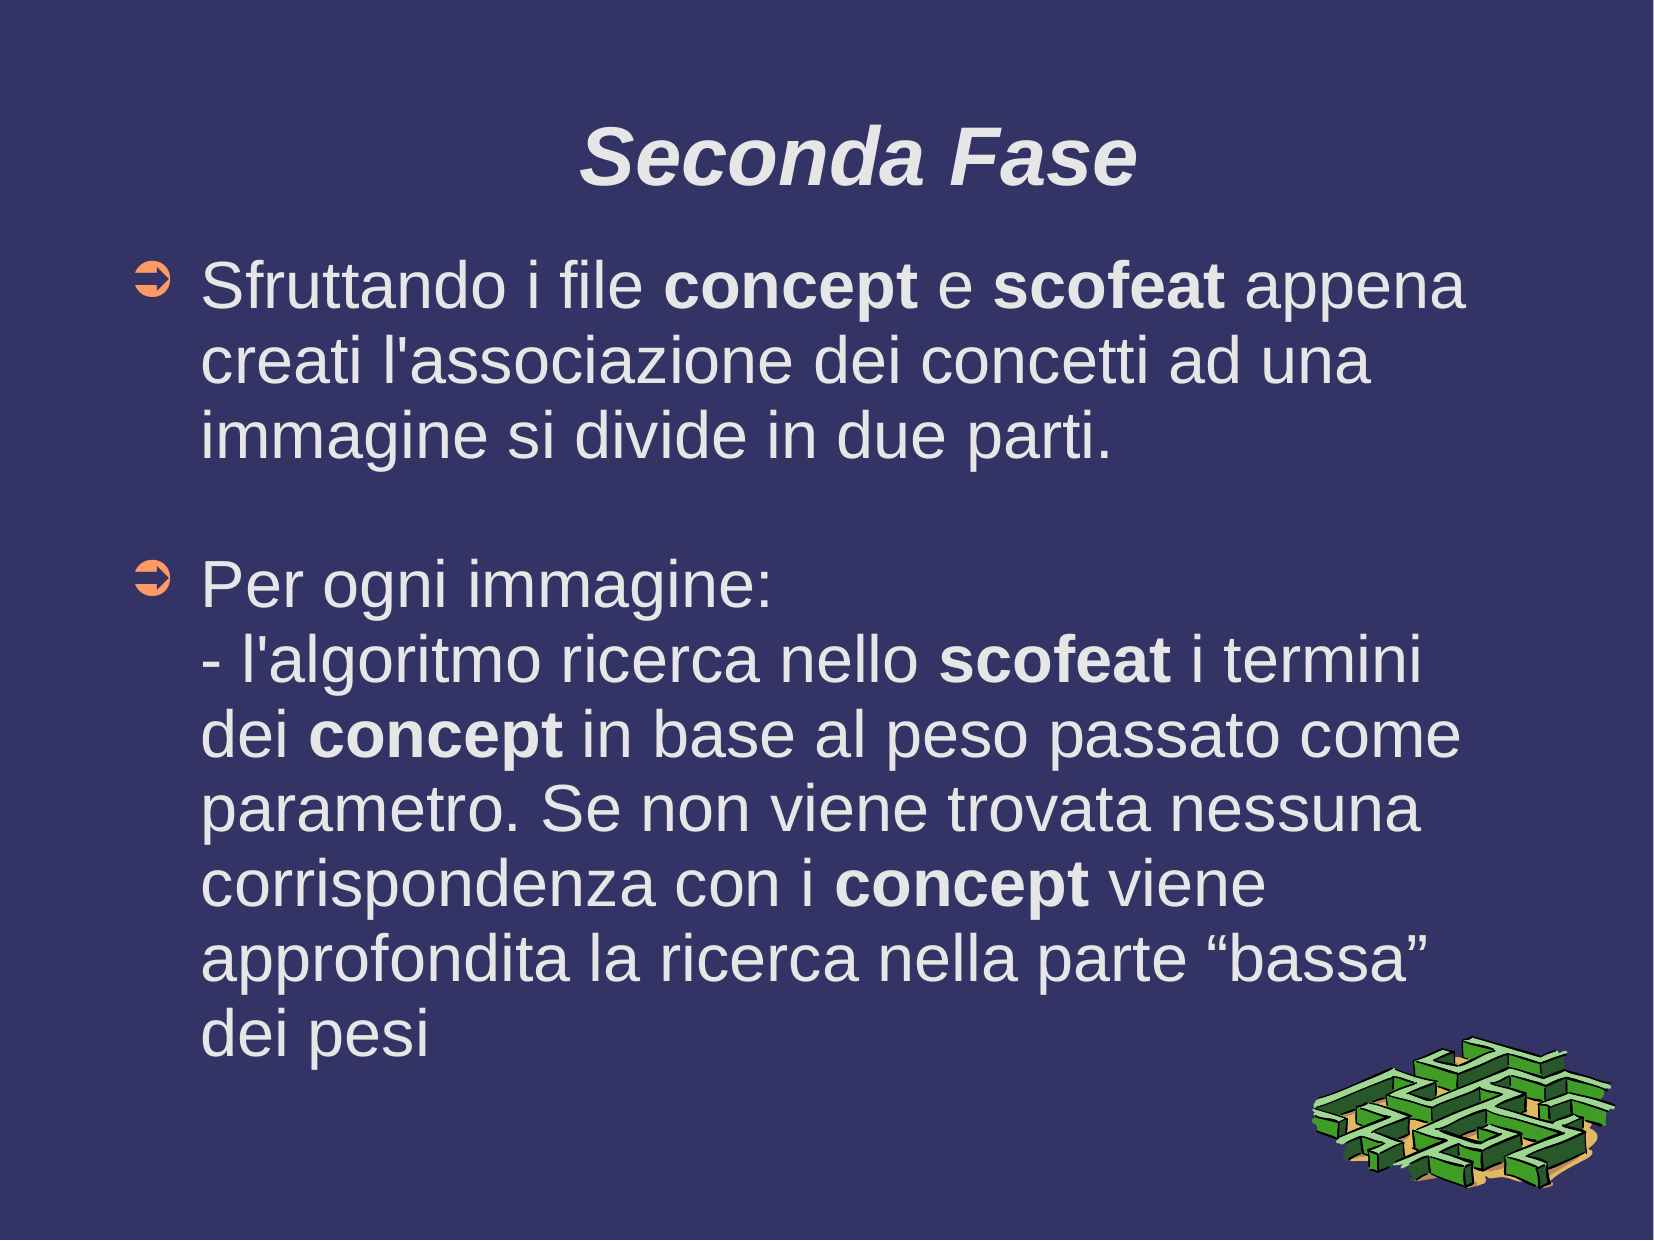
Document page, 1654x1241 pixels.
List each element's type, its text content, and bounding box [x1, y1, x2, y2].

title Seconda Fase [141, 52, 1554, 260]
list Sfruttando i file concept e scofeat appena creati l'associazione dei concetti ad una immagine si divide in due parti. Per ogni immagine: - l'algoritmo ricerca nello scofeat i termini dei concept in base al peso passato come parametro. Se non viene trovata nessuna corrispondenza con i concept viene approfondita la ricerca nella parte “bassa” dei pesi [118, 248, 1509, 1030]
